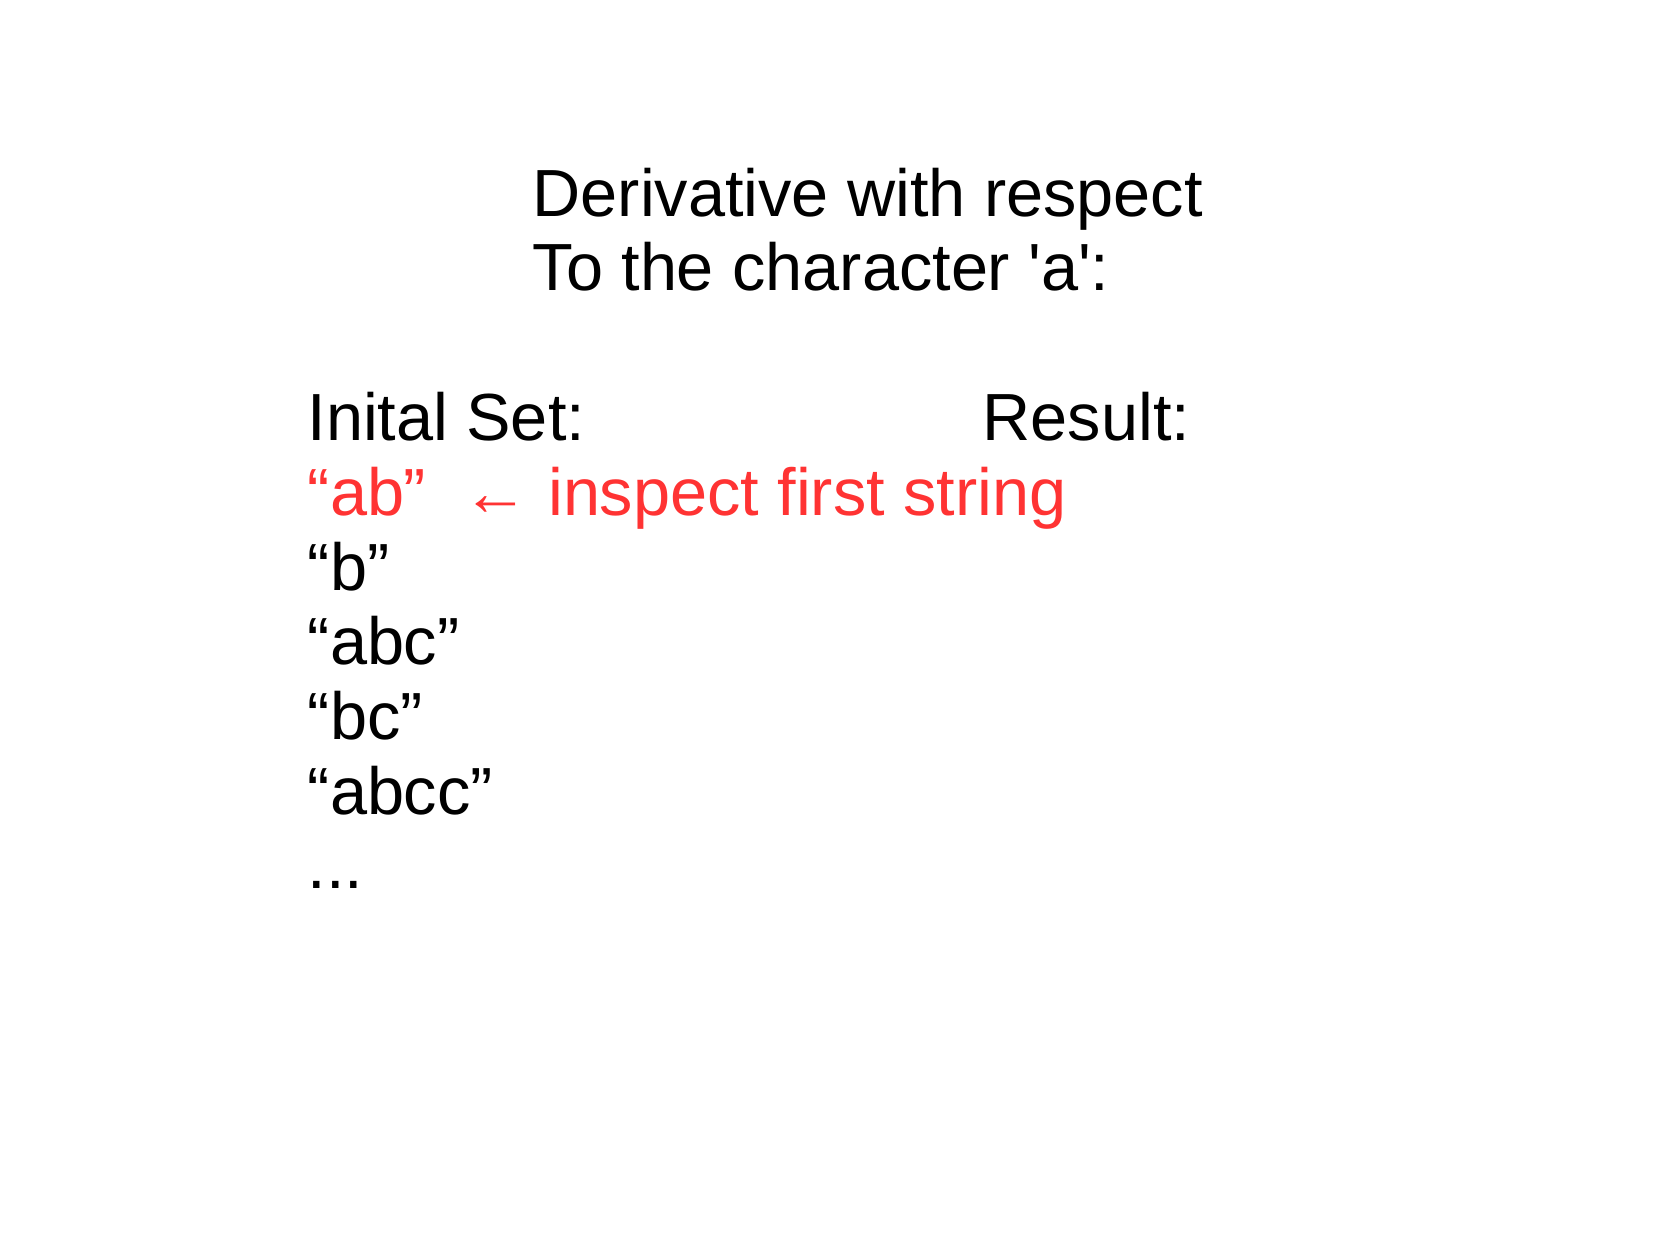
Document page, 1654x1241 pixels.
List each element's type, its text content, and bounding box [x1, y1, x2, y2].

subtitle Derivative with respect To the character 'a': Inital Set: Result: “ab” ← inspect first string “b” “abc” “bc” “abcc” ... [82, 49, 1571, 1010]
